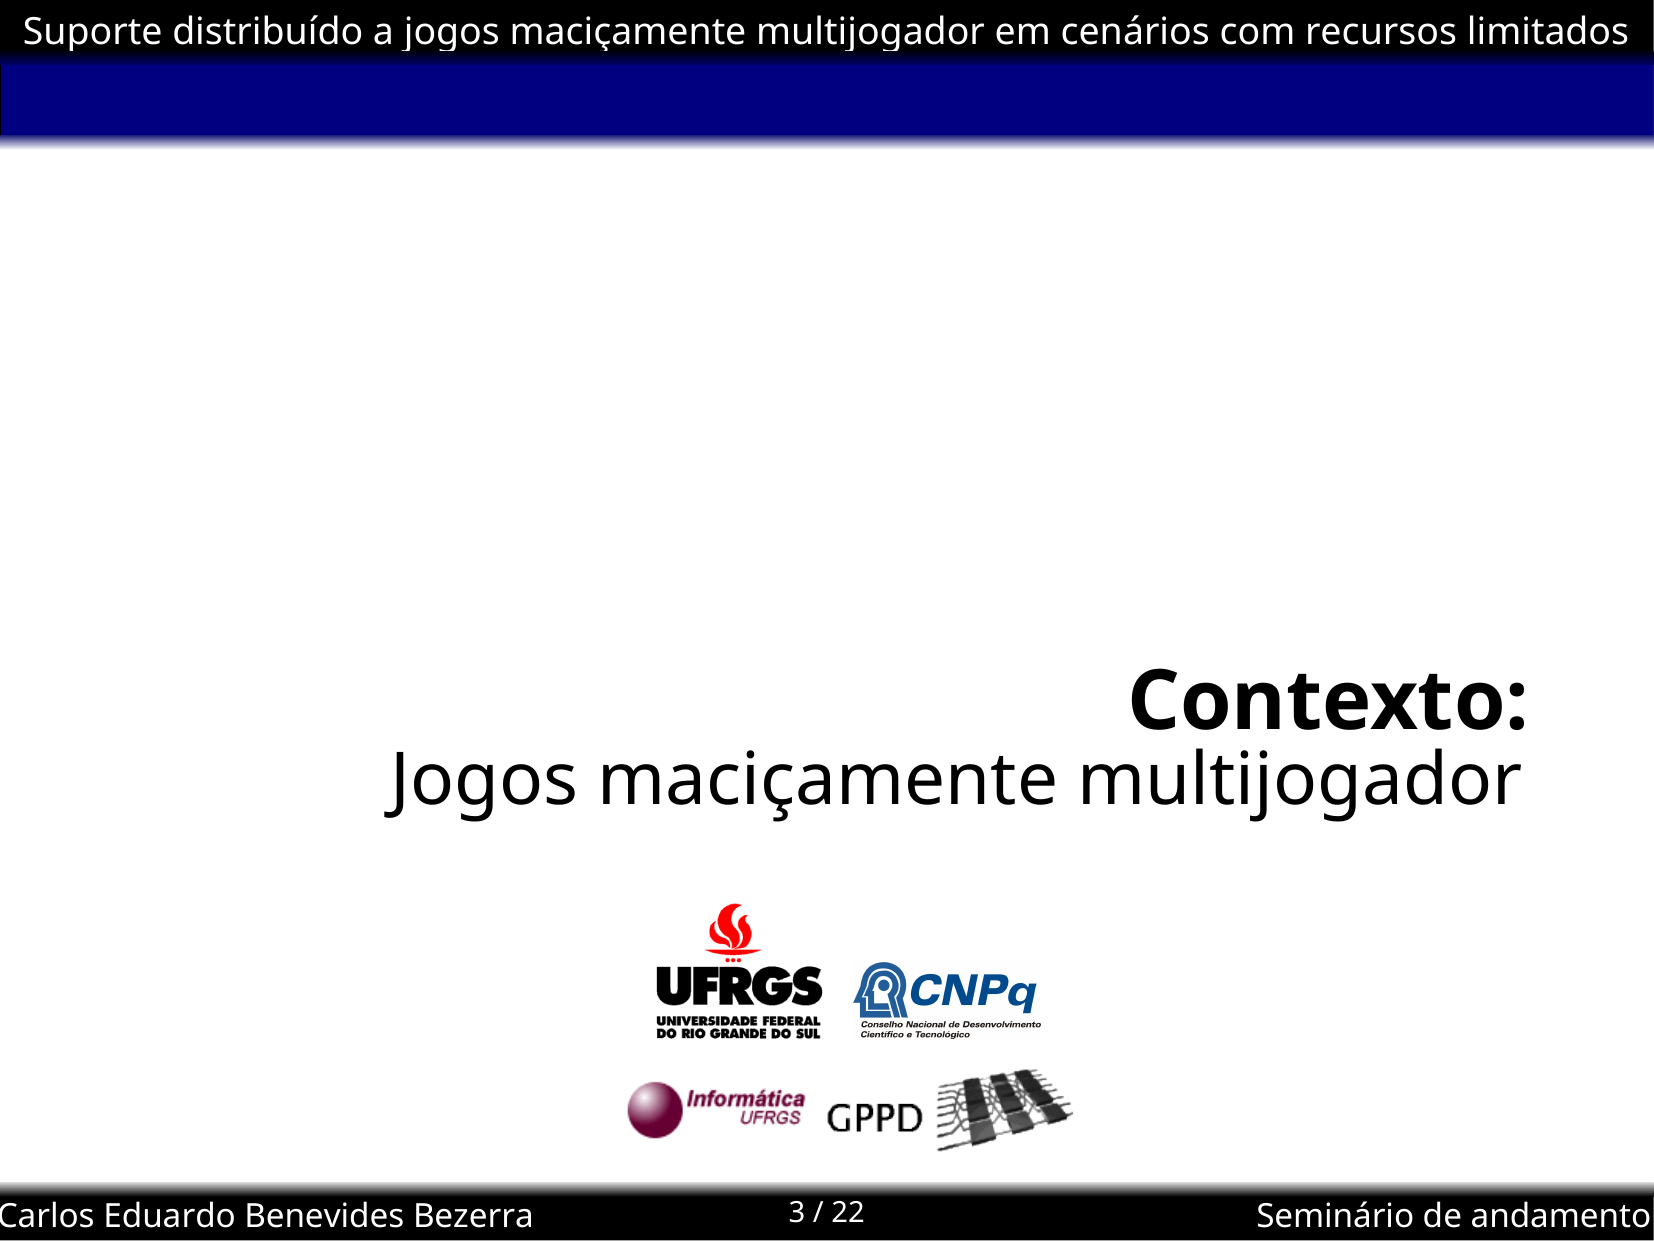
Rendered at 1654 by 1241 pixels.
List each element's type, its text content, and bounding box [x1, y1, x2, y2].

picture [614, 1068, 821, 1148]
picture [651, 928, 827, 1046]
picture [853, 962, 1041, 1039]
title Contexto: [123, 173, 1530, 814]
subtitle Jogos maciçamente multijogador [366, 726, 1524, 928]
picture [826, 1068, 1075, 1154]
